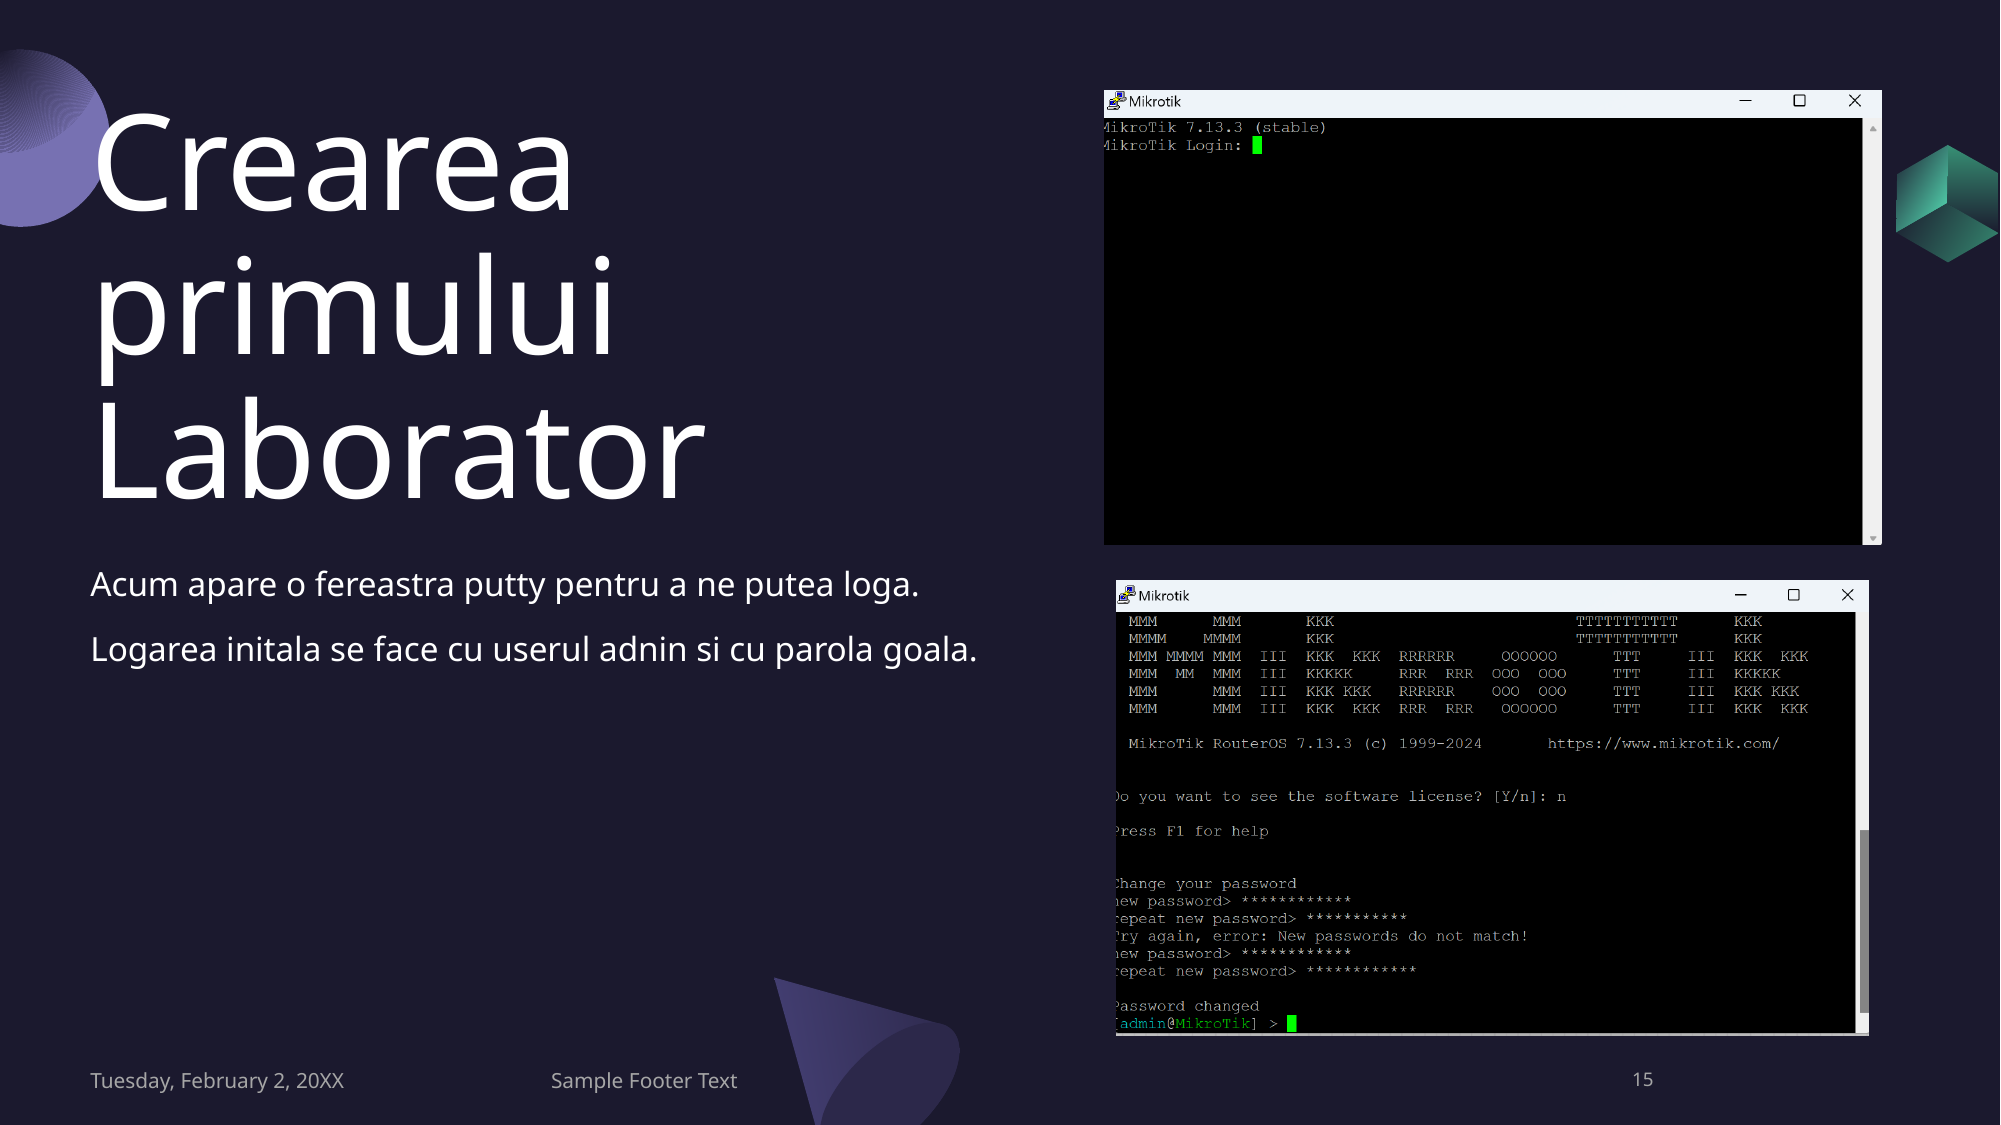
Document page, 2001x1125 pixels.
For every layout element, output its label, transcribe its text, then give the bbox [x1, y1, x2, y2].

picture [1104, 90, 1882, 545]
text_box [0, 0, 2000, 1125]
text_box 3 [1632, 1067, 1910, 1093]
list Acum apare o fereastra putty pentru a ne putea loga. Logarea initala se face cu userul adnin si cu parola goala. [90, 559, 983, 1000]
text_box Tuesday, February 2, 20XX [90, 1067, 522, 1093]
title Crearea primului Laborator [90, 90, 983, 528]
text_box Sample Footer Text [551, 1067, 1598, 1093]
picture [1116, 580, 1869, 1036]
